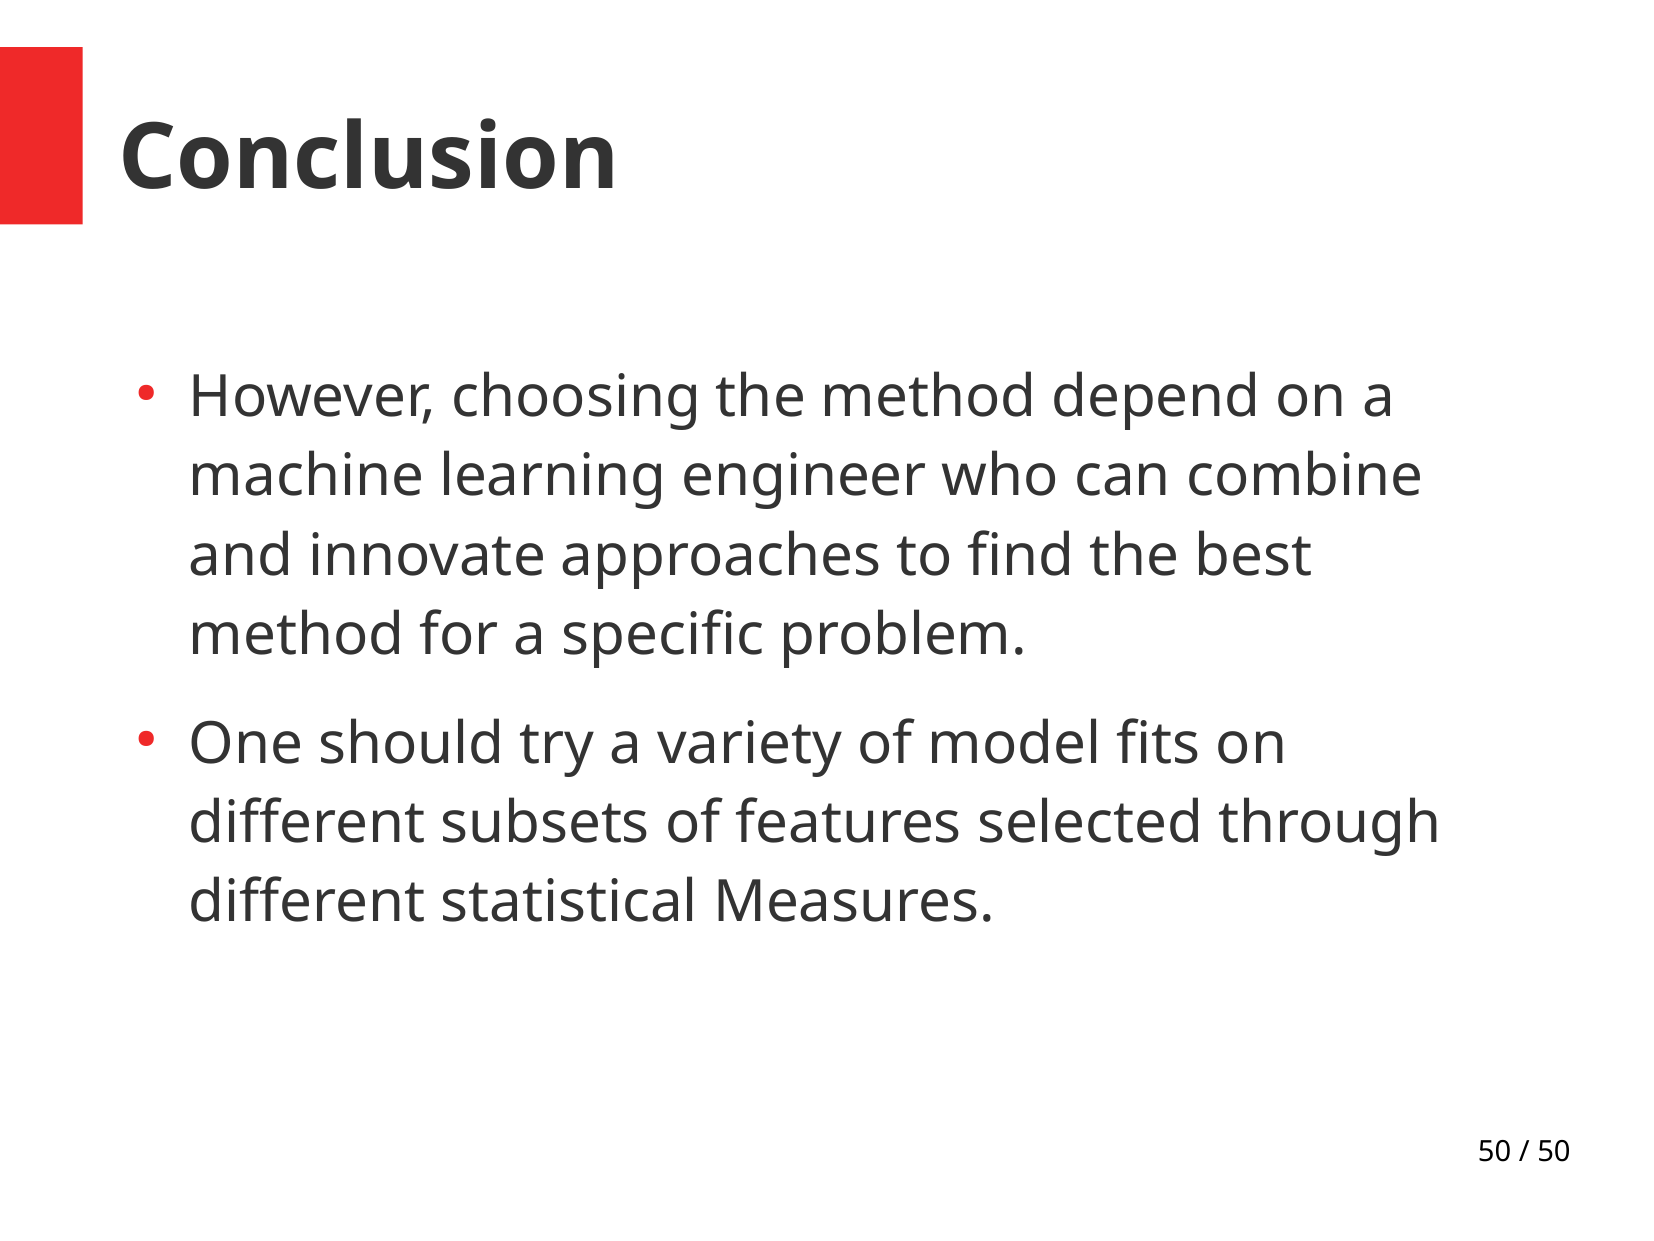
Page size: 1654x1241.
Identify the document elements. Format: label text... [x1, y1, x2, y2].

title Conclusion [118, 49, 1571, 257]
list However, choosing the method depend on a machine learning engineer who can combine and innovate approaches to find the best method for a specific problem. One should try a variety of model fits on different subsets of features selected through different statistical Measures. [118, 354, 1536, 1074]
